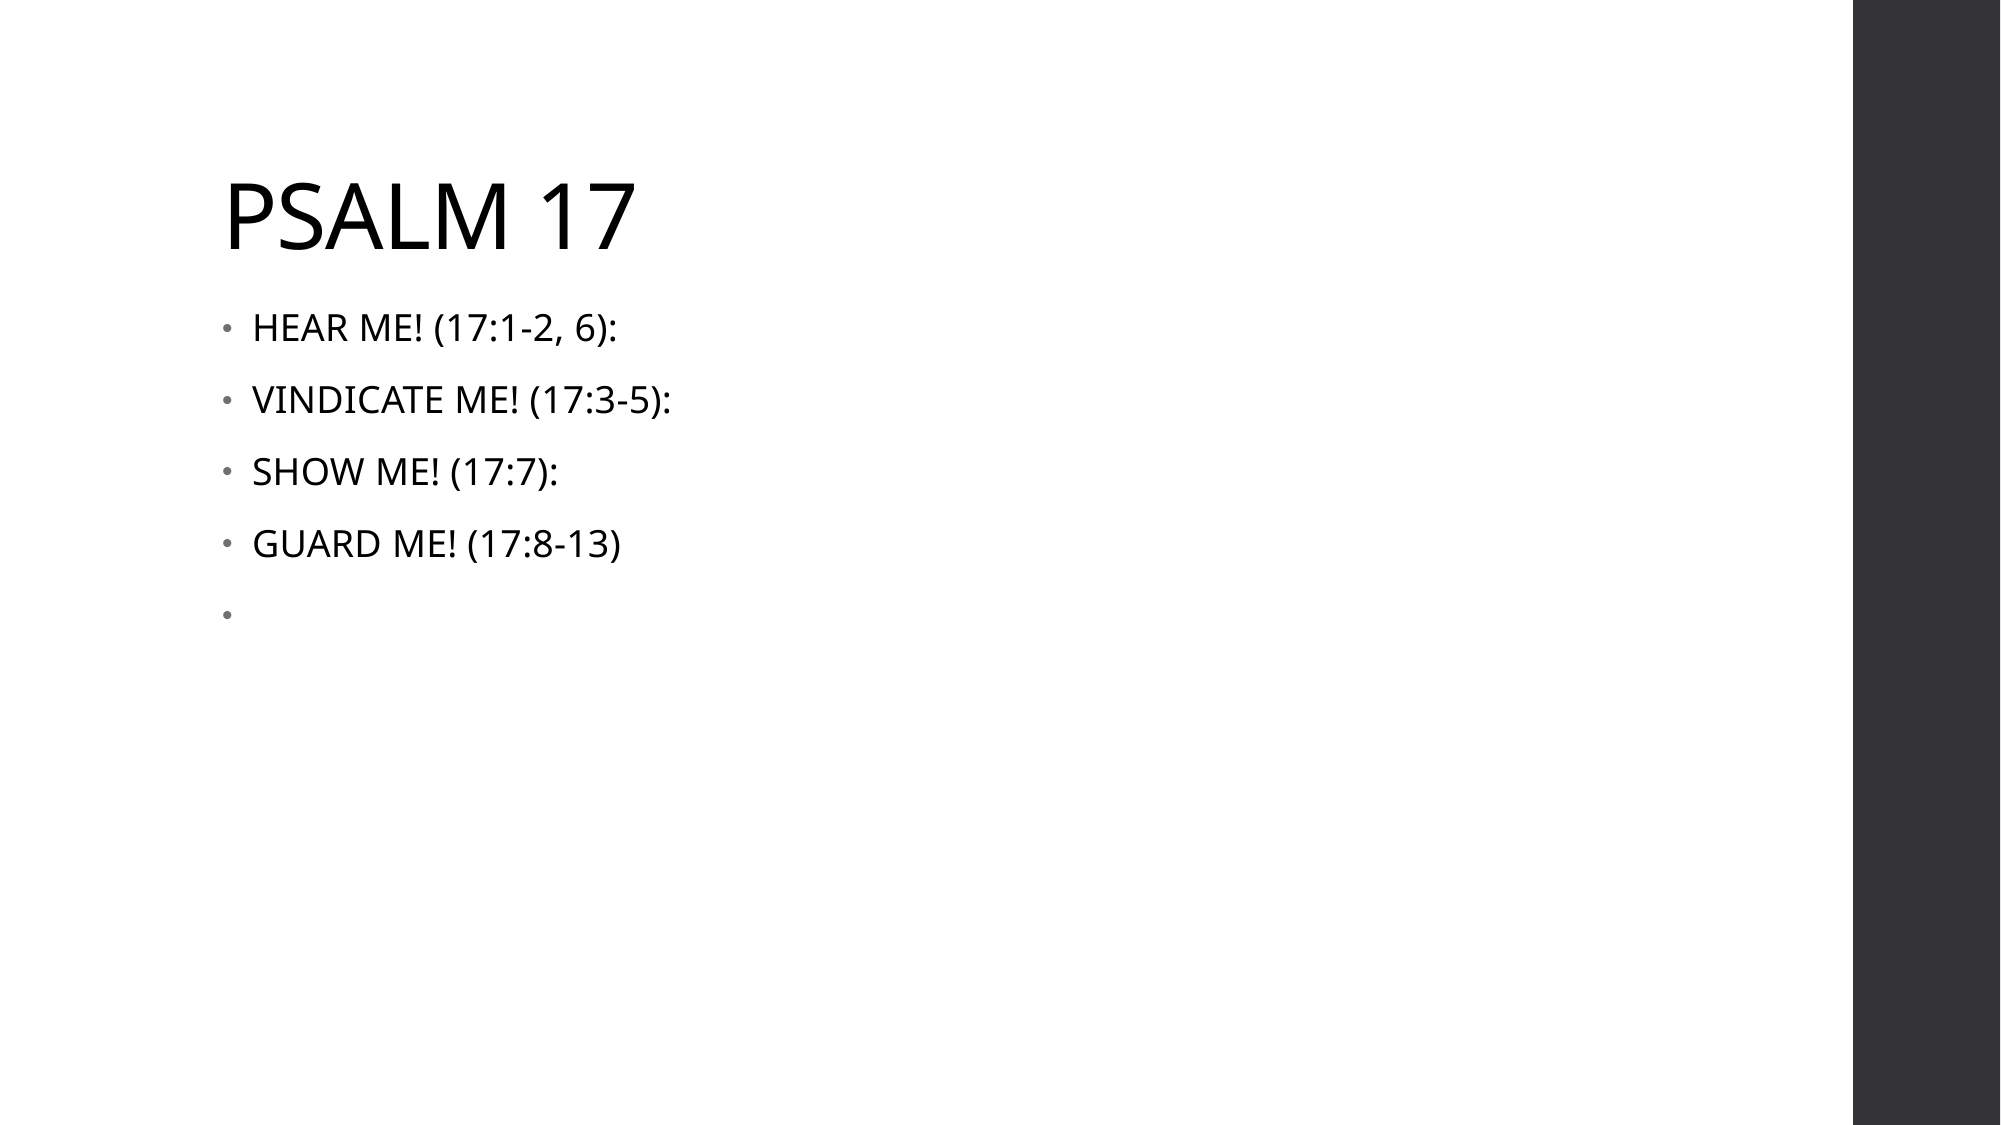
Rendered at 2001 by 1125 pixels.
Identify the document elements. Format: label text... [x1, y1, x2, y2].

list HEAR ME! (17:1-2, 6): VINDICATE ME! (17:3-5): SHOW ME! (17:7): GUARD ME! (17:8-13) [206, 299, 1617, 1014]
title PSALM 17 [206, 60, 1797, 278]
